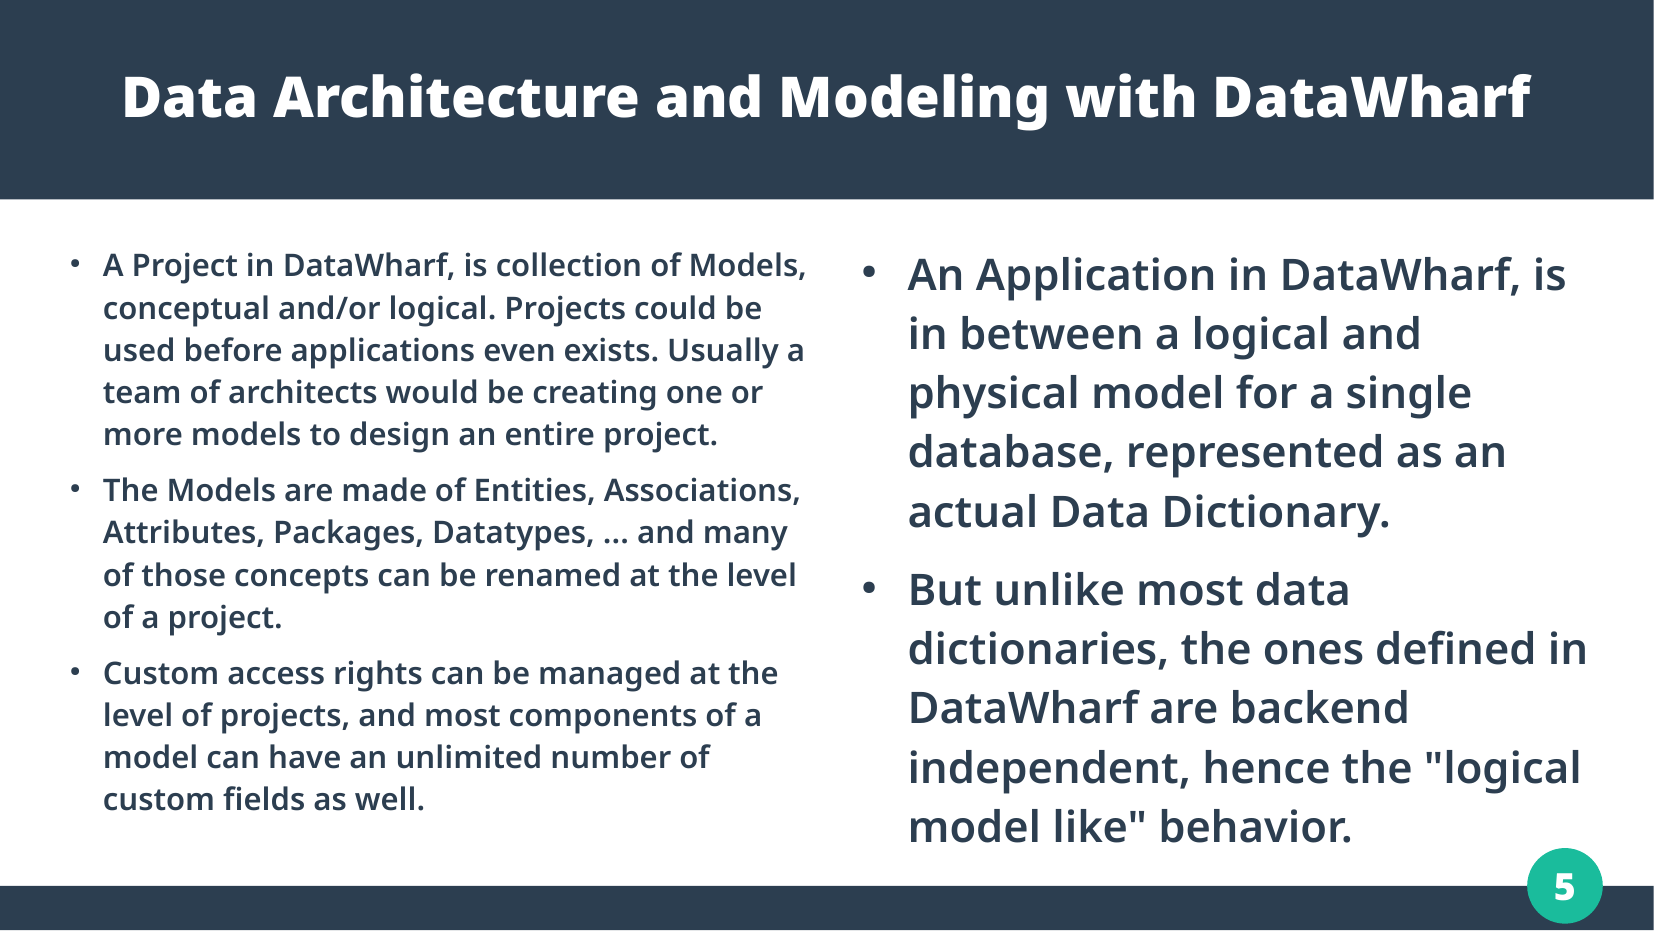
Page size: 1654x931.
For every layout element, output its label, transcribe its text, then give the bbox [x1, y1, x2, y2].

list A Project in DataWharf, is collection of Models, conceptual and/or logical. Projects could be used before applications even exists. Usually a team of architects would be creating one or more models to design an entire project. The Models are made of Entities, Associations, Attributes, Packages, Datatypes, ... and many of those concepts can be renamed at the level of a project. Custom access rights can be managed at the level of projects, and most components of a model can have an unlimited number of custom fields as well. [59, 243, 809, 864]
list An Application in DataWharf, is in between a logical and physical model for a single database, represented as an actual Data Dictionary. But unlike most data dictionaries, the ones defined in DataWharf are backend independent, hence the "logical model like" behavior. [845, 243, 1596, 864]
title Data Architecture and Modeling with DataWharf [59, 37, 1595, 155]
